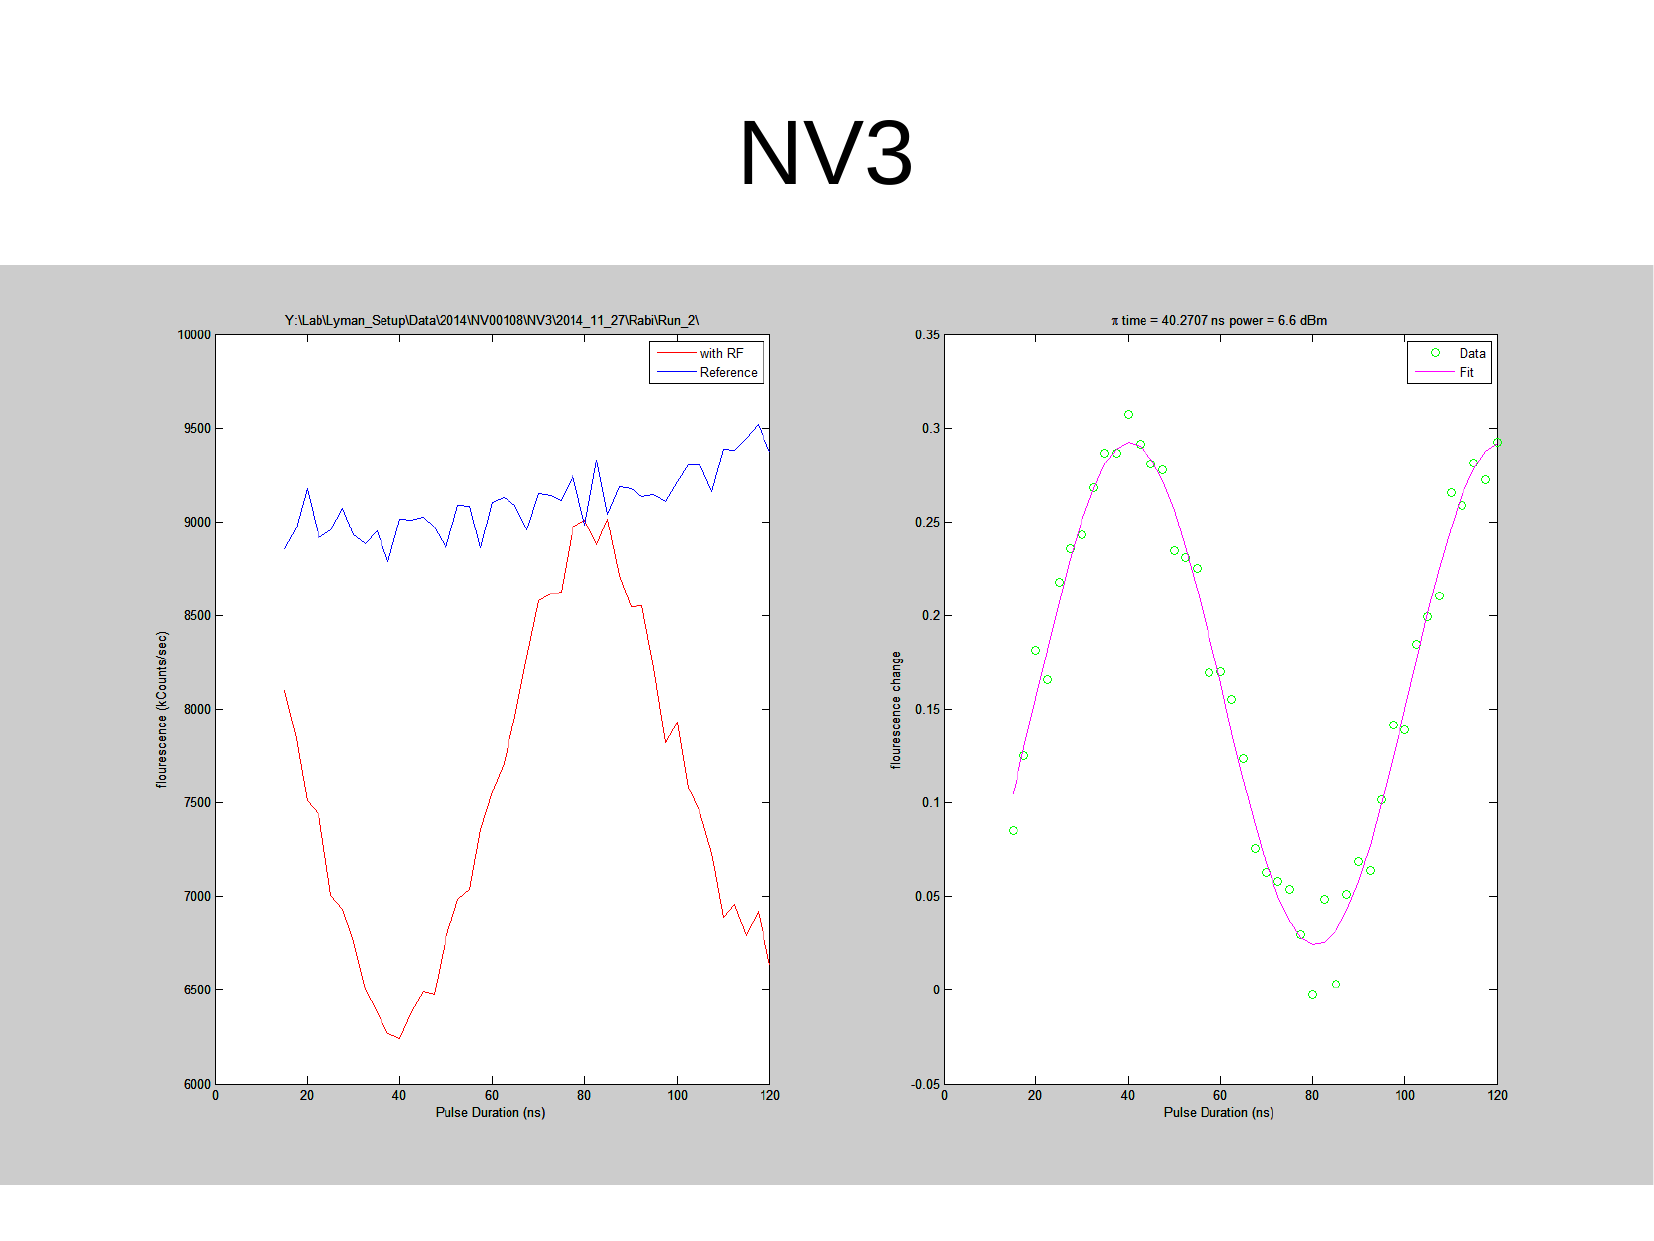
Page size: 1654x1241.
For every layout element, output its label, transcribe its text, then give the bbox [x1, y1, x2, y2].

picture [0, 265, 1654, 1186]
title NV3 [82, 49, 1571, 257]
